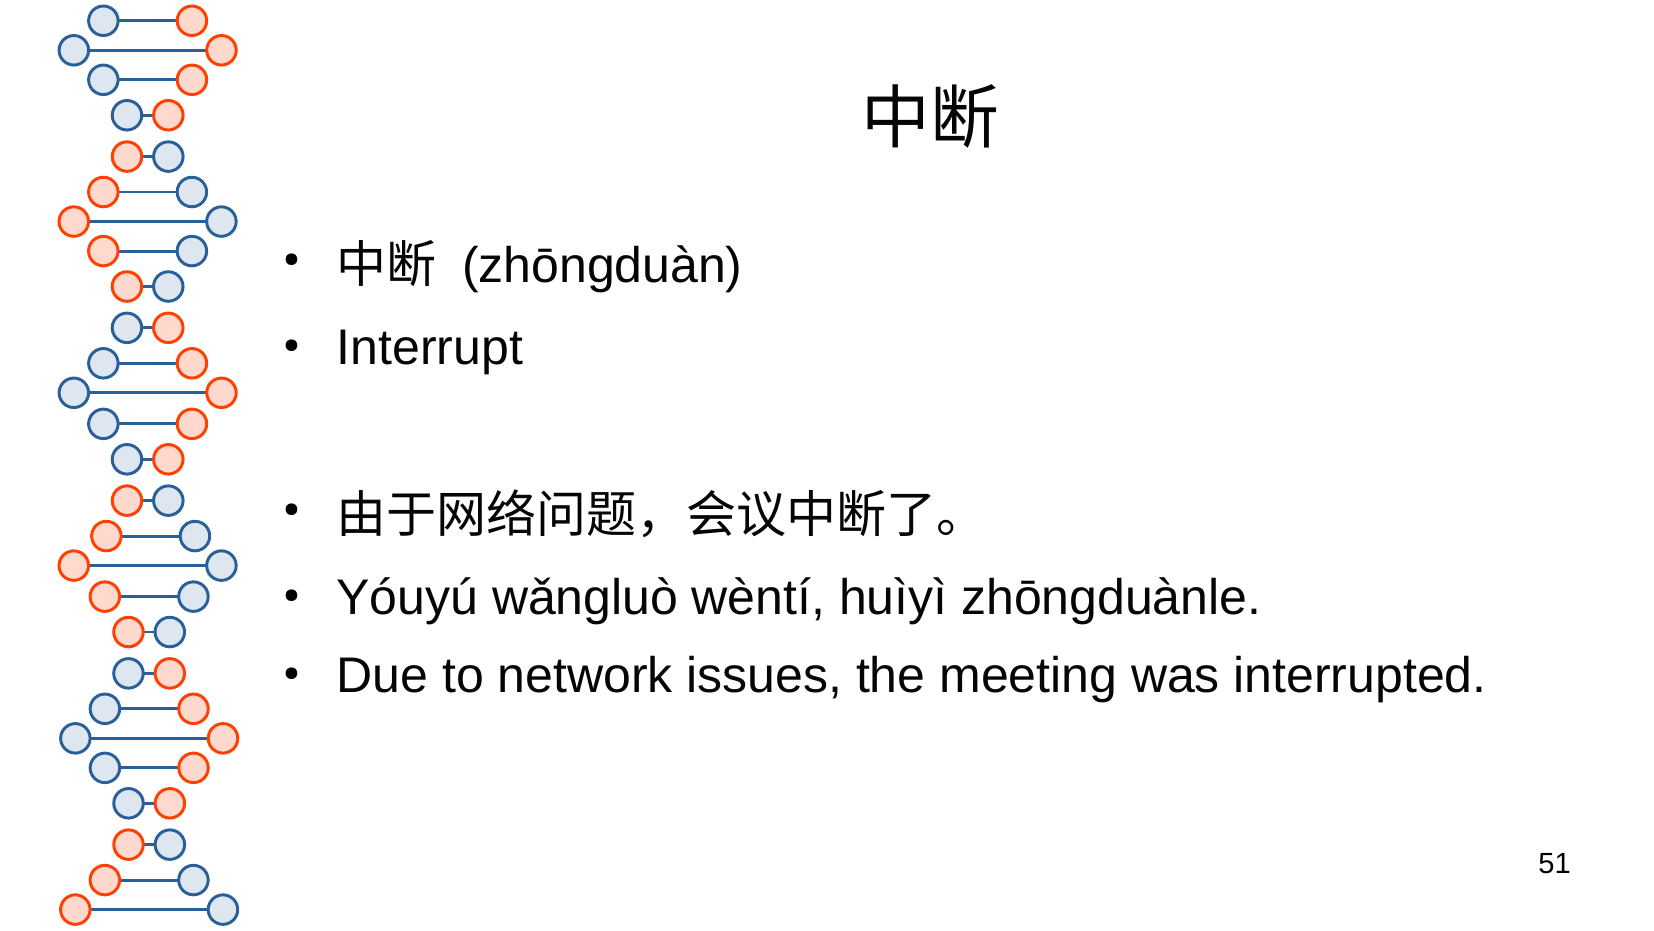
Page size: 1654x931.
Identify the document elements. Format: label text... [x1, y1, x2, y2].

title 中断 [265, 35, 1595, 189]
list 中断 (zhōngduàn) Interrupt 由于网络问题，会议中断了。 Yóuyú wǎngluò wèntí, huìyì zhōngduànle. Due to network issues, the meeting was interrupted. [265, 224, 1595, 764]
